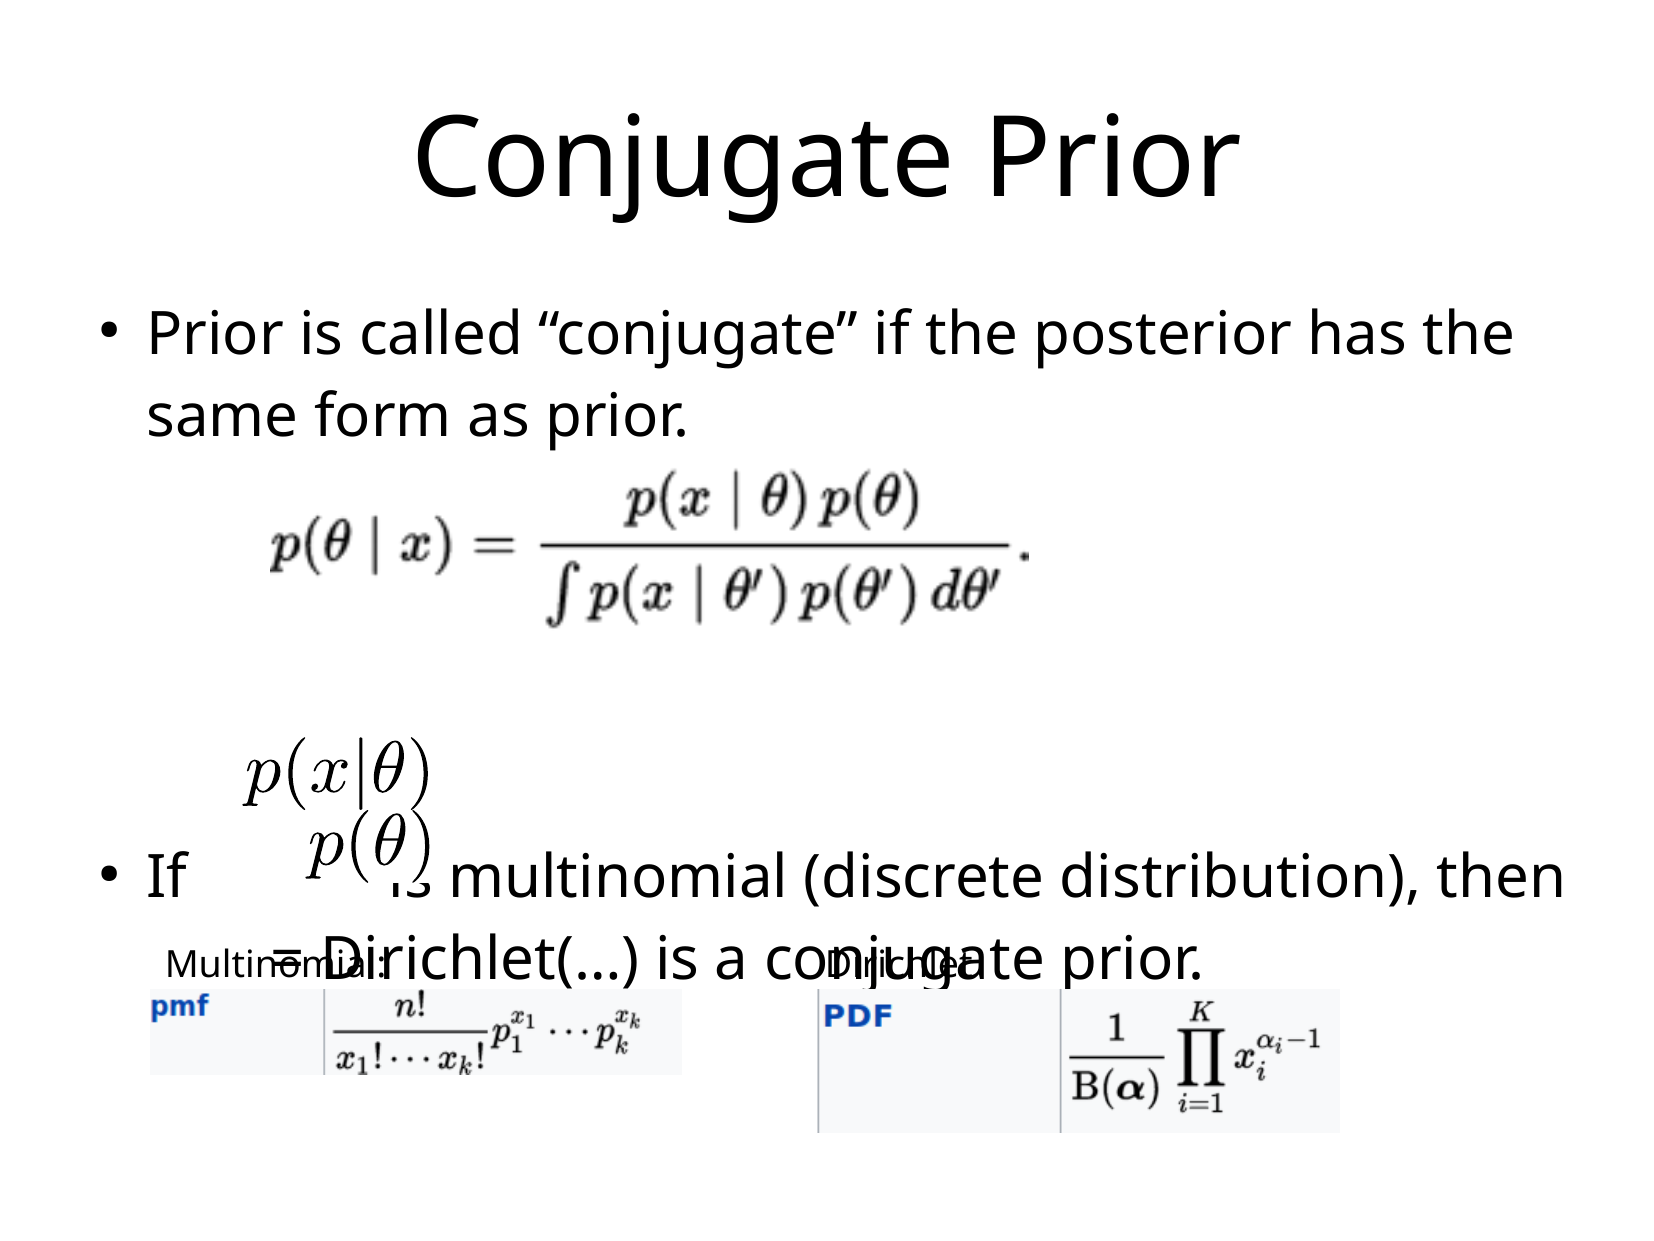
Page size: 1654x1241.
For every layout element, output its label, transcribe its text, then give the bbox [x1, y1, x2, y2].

text_box Multinomial: [150, 930, 676, 983]
picture [270, 464, 1029, 637]
text_box [242, 737, 437, 883]
list Prior is called “conjugate” if the posterior has the same form as prior. If is multinomial (discrete distribution), then = Dirichlet(…) is a conjugate prior. [82, 290, 1571, 1010]
picture [810, 989, 1340, 1133]
title Conjugate Prior [82, 49, 1571, 257]
picture [150, 989, 682, 1075]
text_box Dirichlet [810, 930, 1336, 983]
